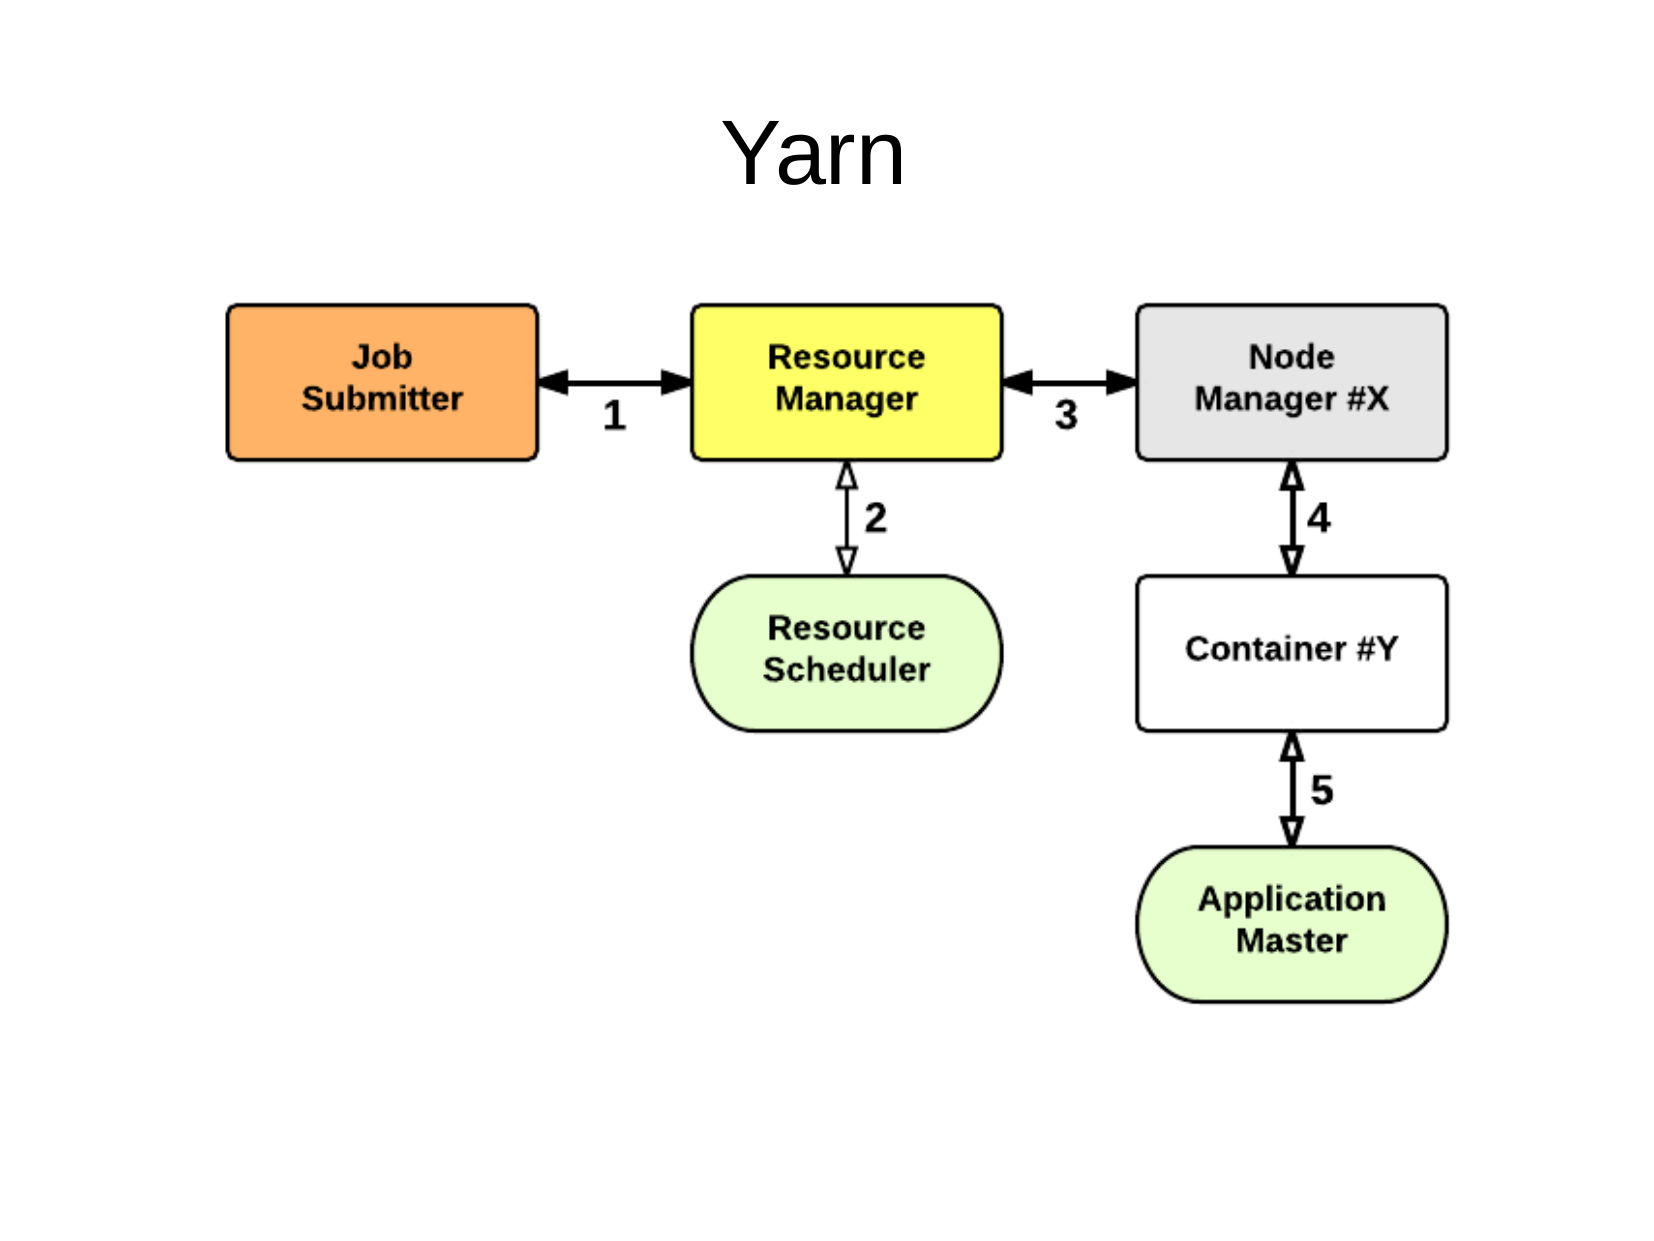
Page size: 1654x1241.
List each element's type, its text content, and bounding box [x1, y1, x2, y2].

picture [197, 290, 1457, 1010]
title Yarn [82, 49, 1571, 257]
